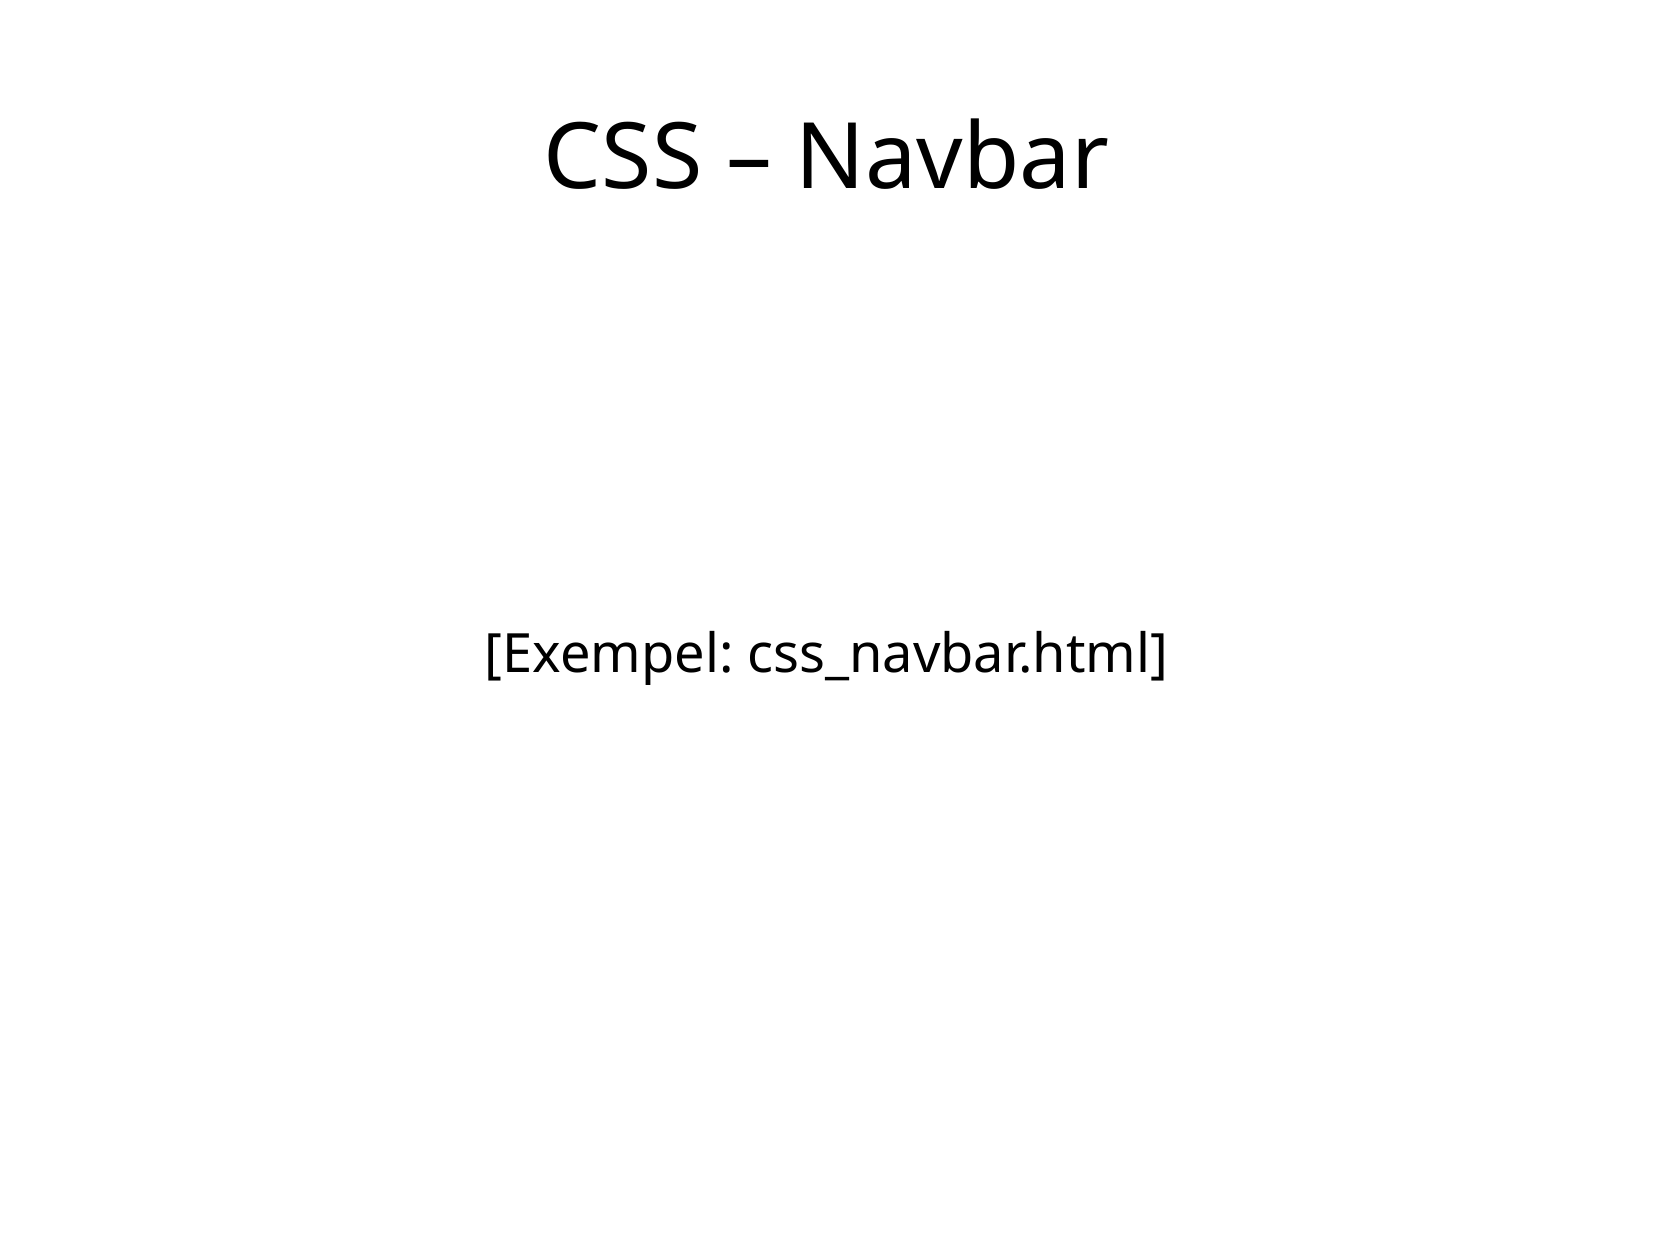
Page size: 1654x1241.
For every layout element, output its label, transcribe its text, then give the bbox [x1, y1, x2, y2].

text_box [Exempel: css_navbar.html] [360, 614, 1294, 670]
title CSS – Navbar [82, 49, 1571, 257]
